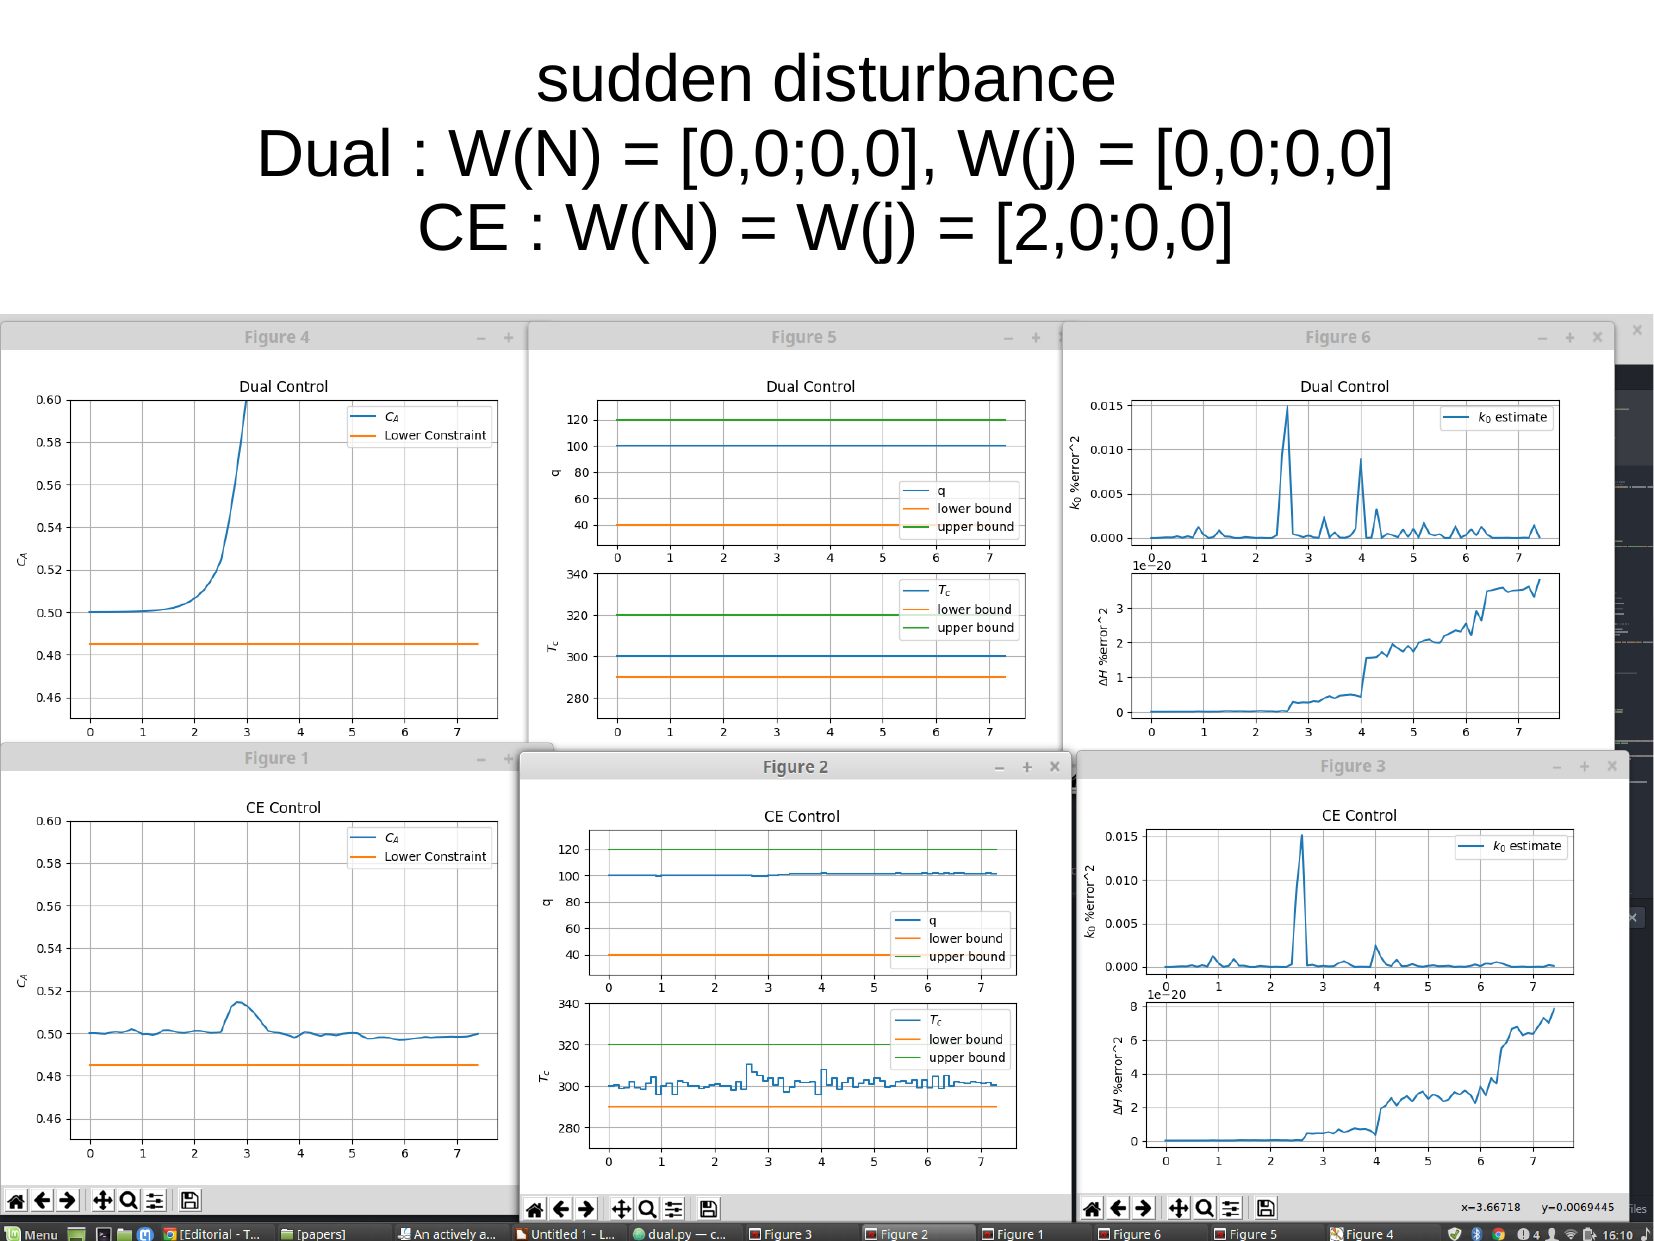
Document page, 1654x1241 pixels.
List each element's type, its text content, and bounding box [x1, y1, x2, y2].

title sudden disturbance Dual : W(N) = [0,0;0,0], W(j) = [0,0;0,0] CE : W(N) = W(j) = [2,0;0,0] [82, 40, 1571, 266]
picture [0, 314, 1654, 1241]
